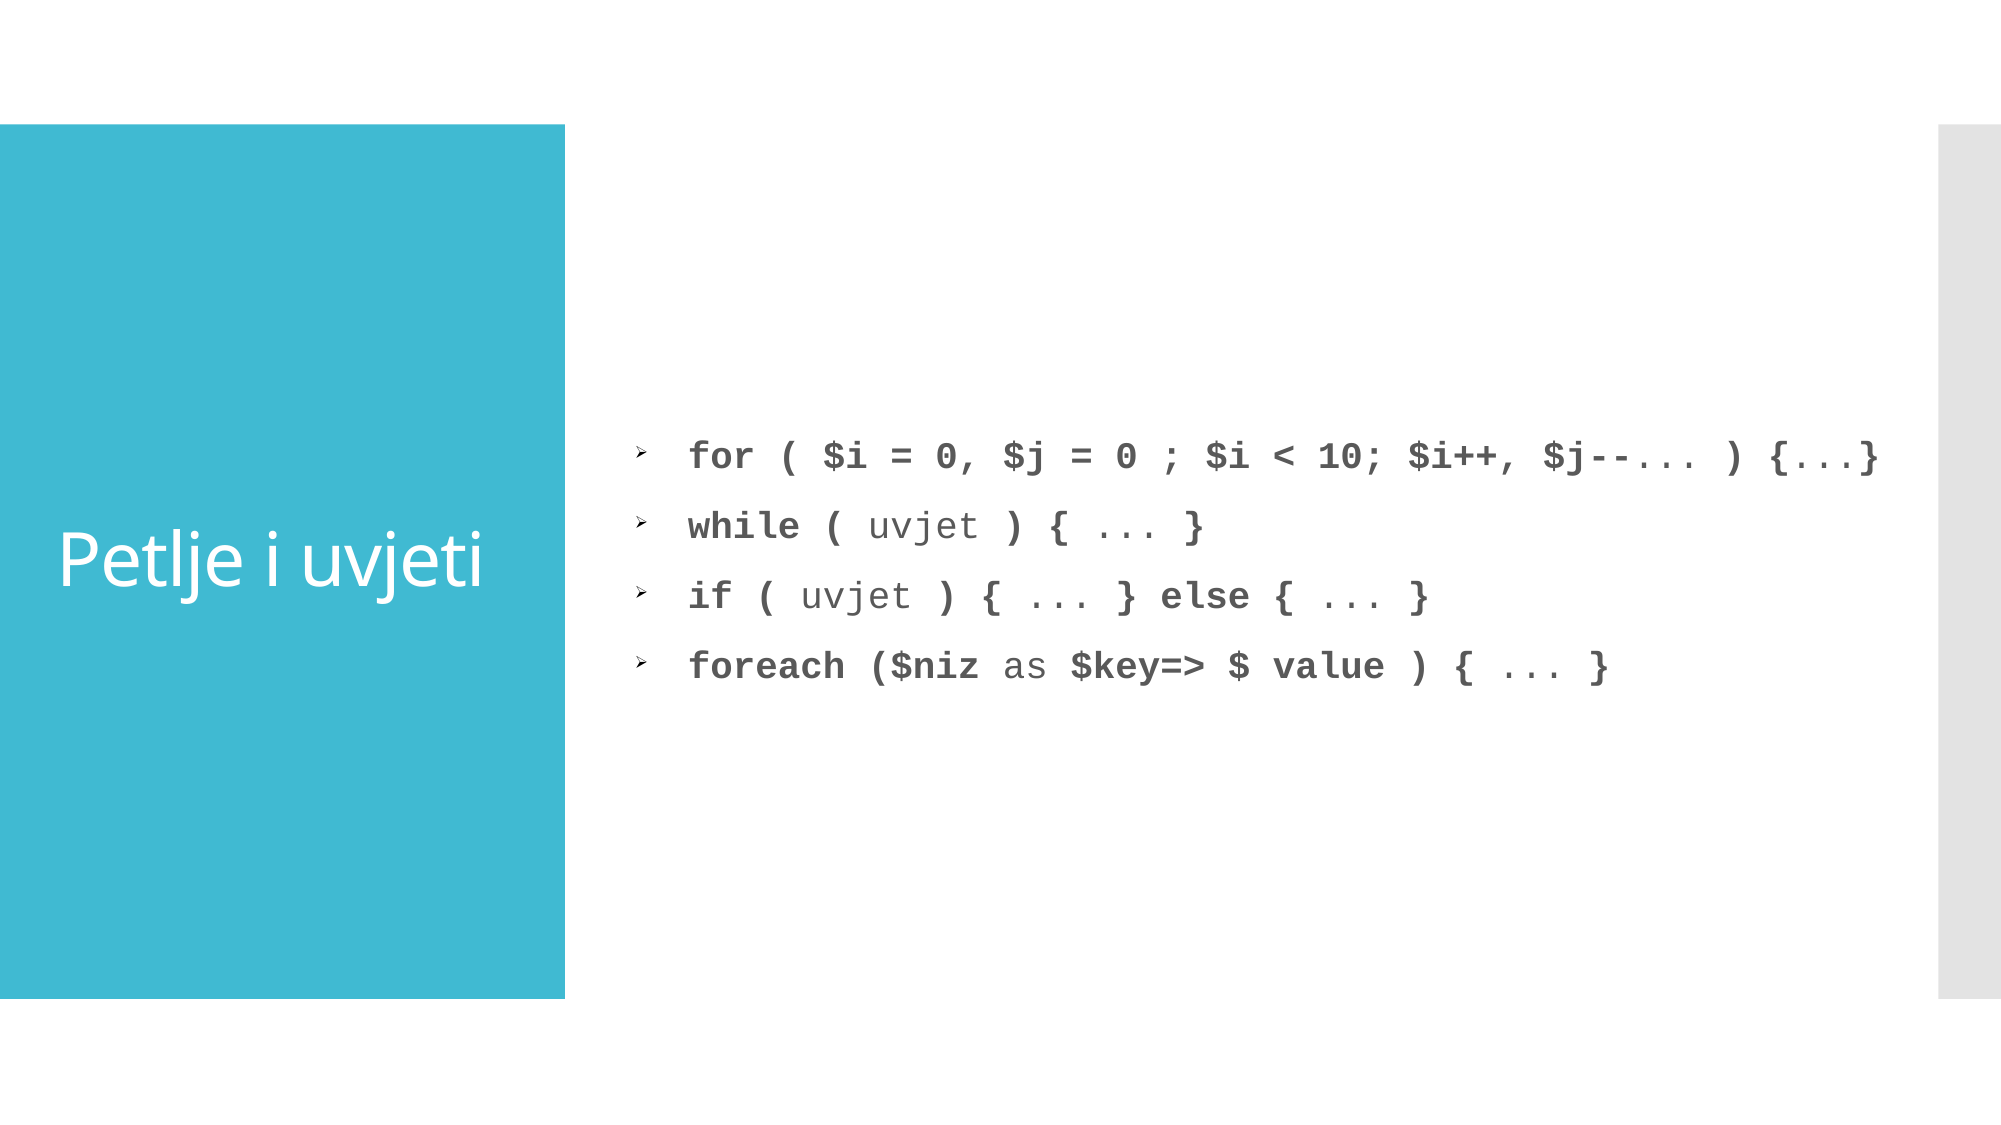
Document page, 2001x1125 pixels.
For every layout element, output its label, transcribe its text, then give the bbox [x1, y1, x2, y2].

list for ( $i = 0, $j = 0 ; $i < 10; $i++, $j--... ) {...} while ( uvjet ) { ... } if ( uvjet ) { ... } else { ... } foreach ($niz as $key=> $ value ) { ... } [602, 141, 1916, 982]
title Petlje i uvjeti [41, 184, 525, 940]
